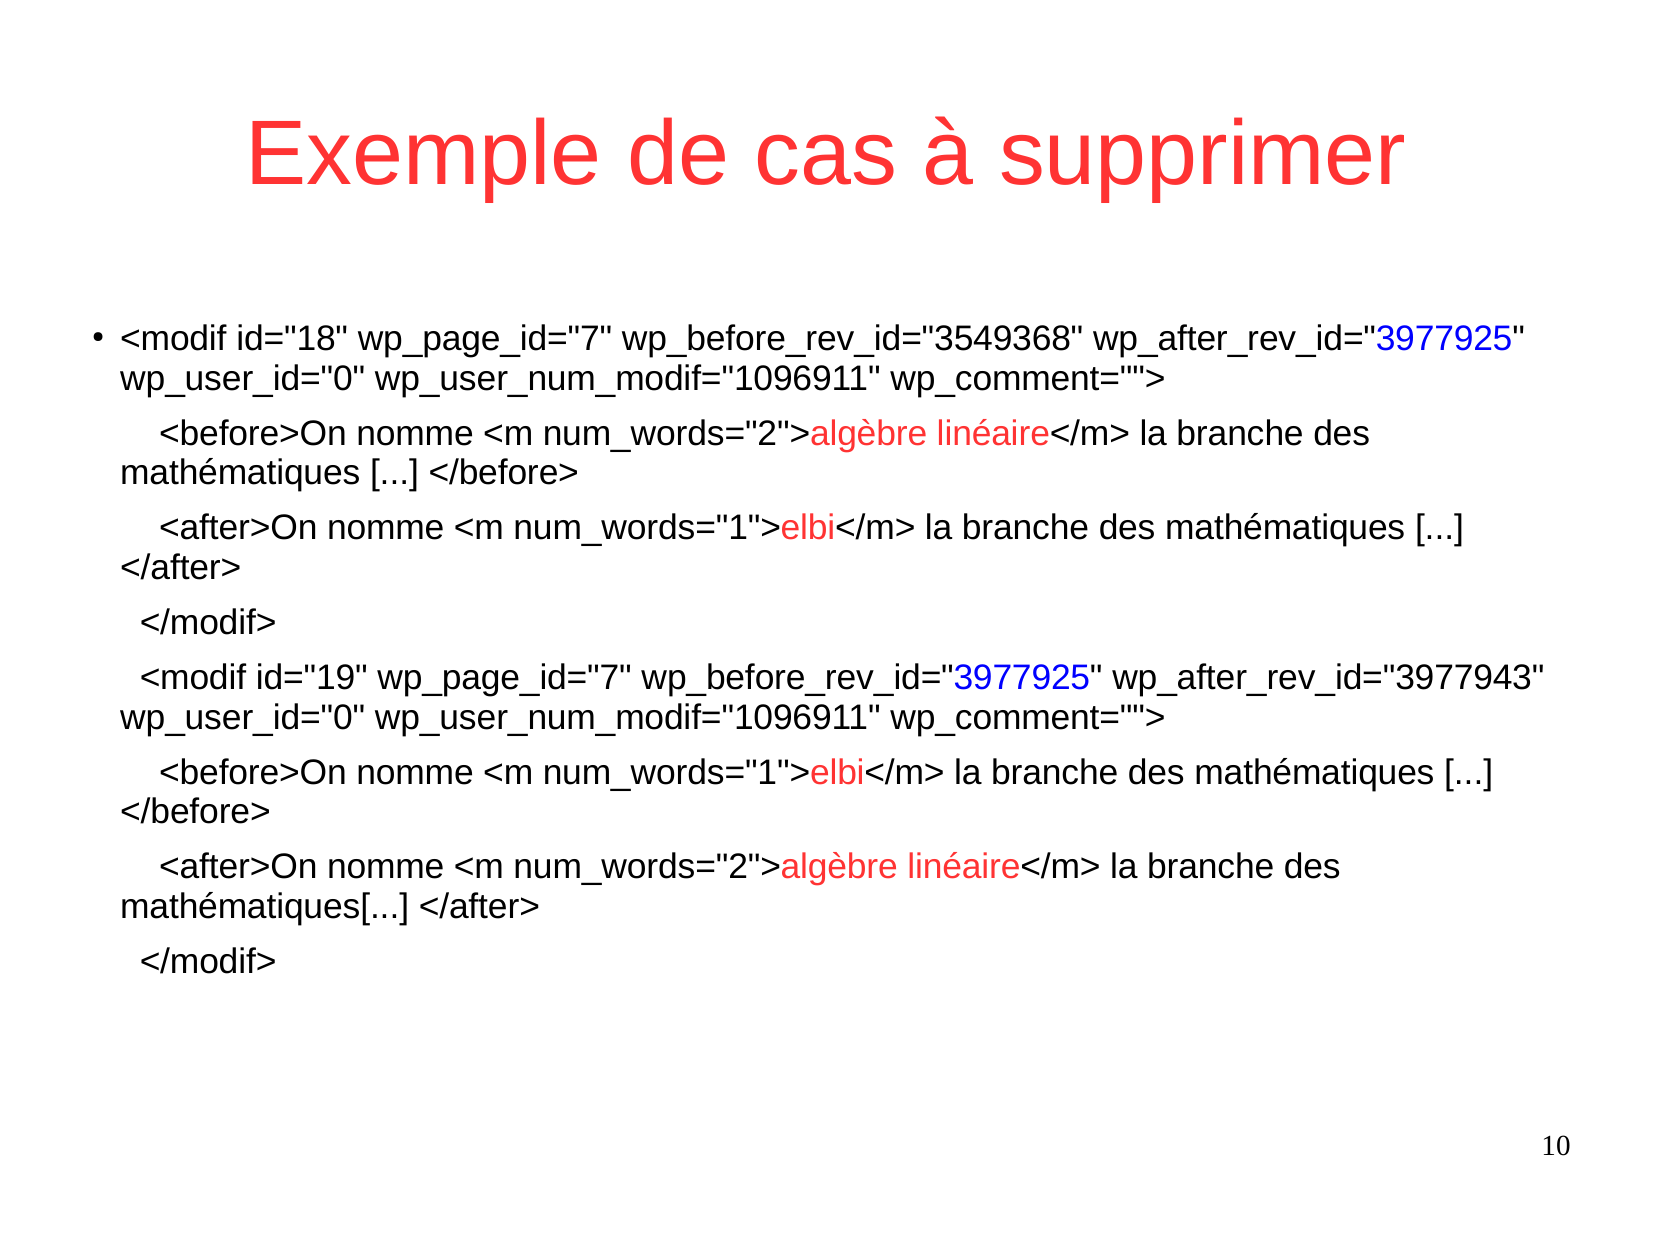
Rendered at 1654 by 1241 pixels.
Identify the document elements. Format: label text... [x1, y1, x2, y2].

list <modif id="18" wp_page_id="7" wp_before_rev_id="3549368" wp_after_rev_id="3977925" wp_user_id="0" wp_user_num_modif="1096911" wp_comment=""> <before>On nomme <m num_words="2">algèbre linéaire</m> la branche des mathématiques [...] </before> <after>On nomme <m num_words="1">elbi</m> la branche des mathématiques [...] </after> </modif> <modif id="19" wp_page_id="7" wp_before_rev_id="3977925" wp_after_rev_id="3977943" wp_user_id="0" wp_user_num_modif="1096911" wp_comment=""> <before>On nomme <m num_words="1">elbi</m> la branche des mathématiques [...] </before> <after>On nomme <m num_words="2">algèbre linéaire</m> la branche des mathématiques[...] </after> </modif> [82, 290, 1571, 1010]
title Exemple de cas à supprimer [82, 49, 1571, 257]
